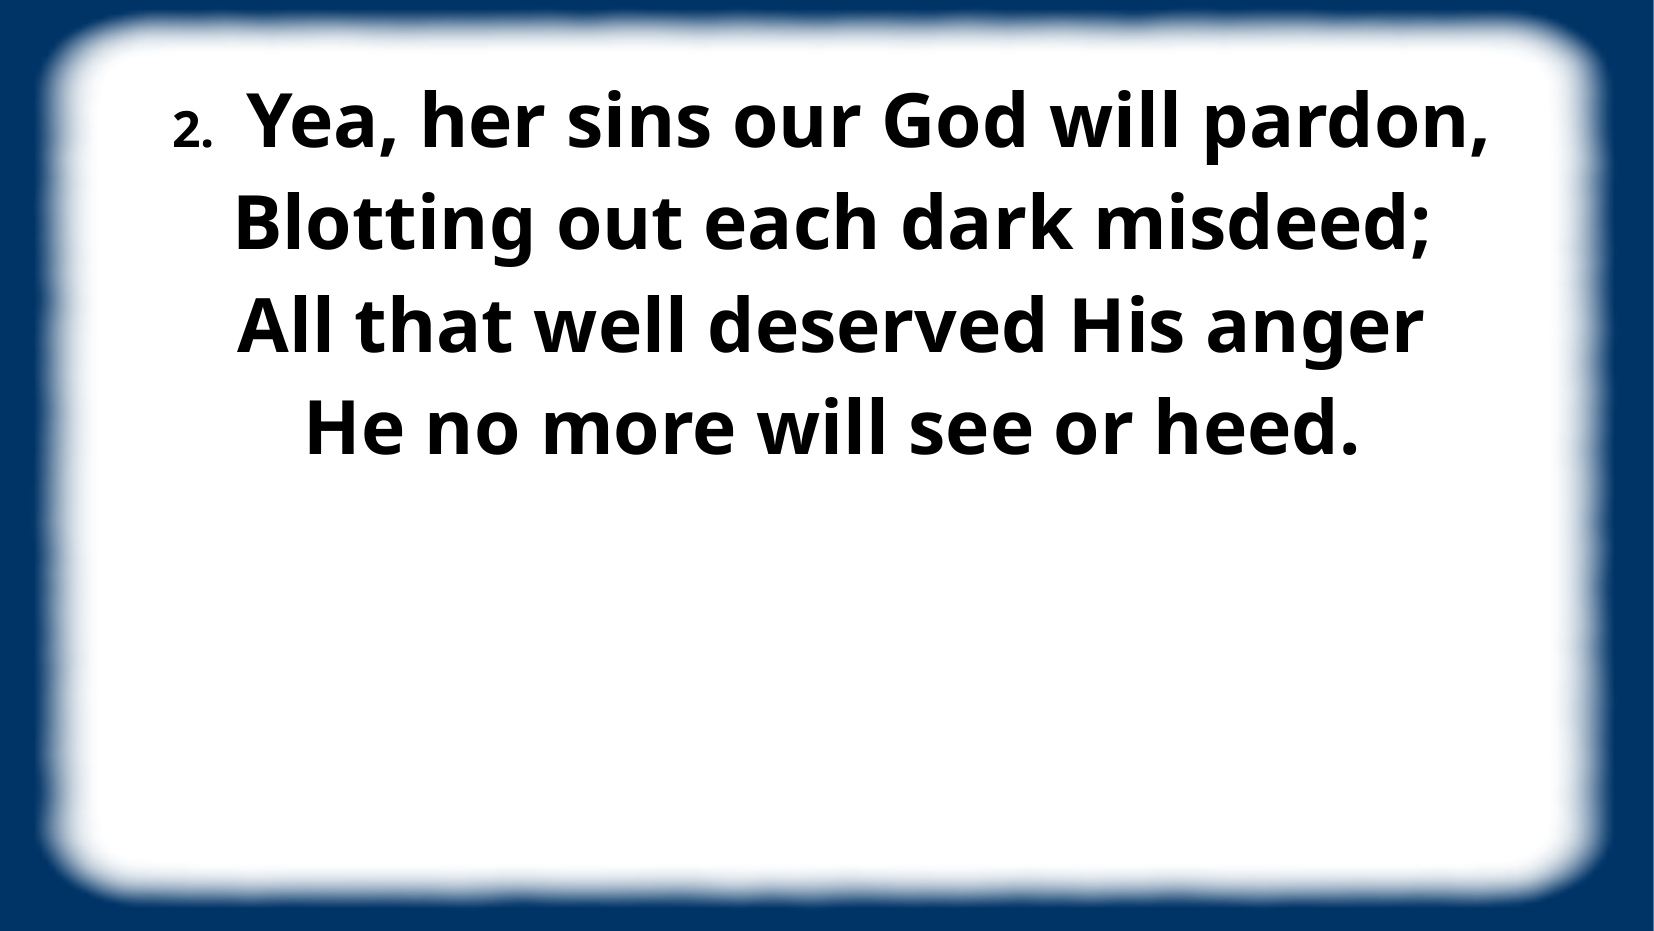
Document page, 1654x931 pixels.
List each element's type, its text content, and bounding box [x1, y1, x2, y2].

picture [0, 0, 1654, 931]
text_box 2. Yea, her sins our God will pardon, Blotting out each dark misdeed; All that well deserved His anger He no more will see or heed. [75, 60, 1591, 475]
